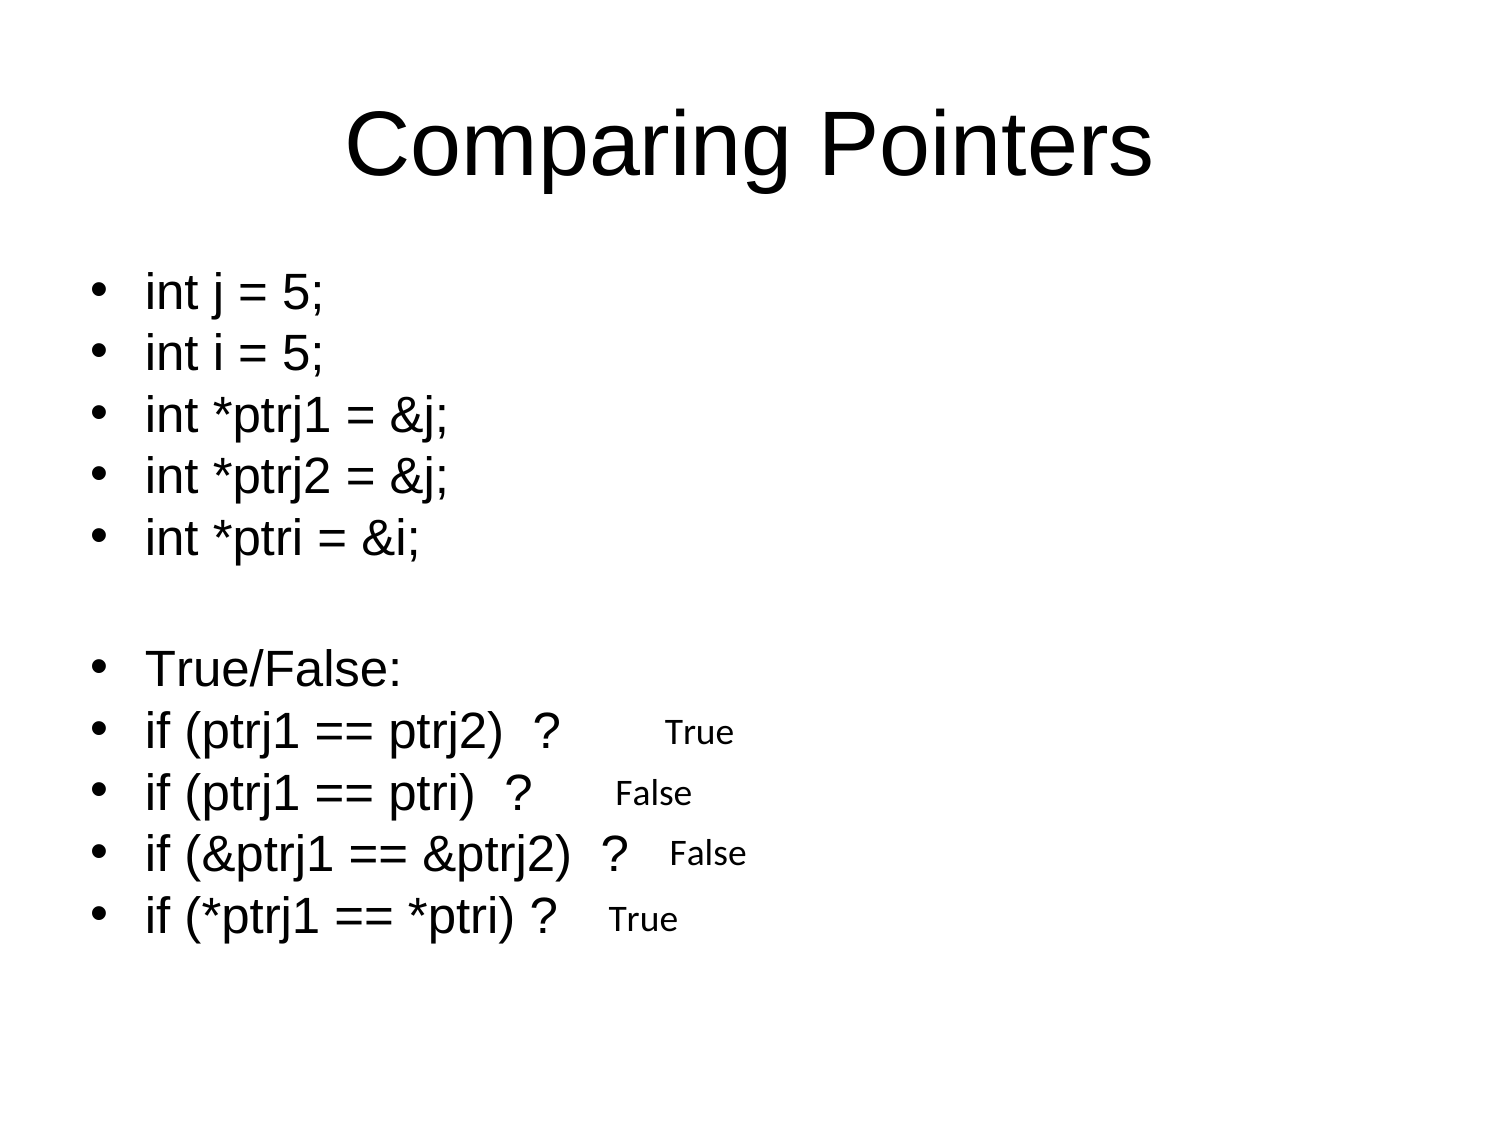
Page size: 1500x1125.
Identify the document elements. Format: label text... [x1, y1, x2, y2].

text_box False [600, 760, 714, 822]
text_box True [593, 886, 707, 947]
text_box False [654, 820, 768, 882]
title Comparing Pointers [75, 45, 1426, 233]
text_box True [649, 699, 763, 761]
list int j = 5; int i = 5; int *ptrj1 = &j; int *ptrj2 = &j; int *ptri = &i; True/False: if (ptrj1 == ptrj2) ? if (ptrj1 == ptri) ? if (&ptrj1 == &ptrj2) ? if (*ptrj1 == *ptri) ? [74, 262, 650, 1005]
